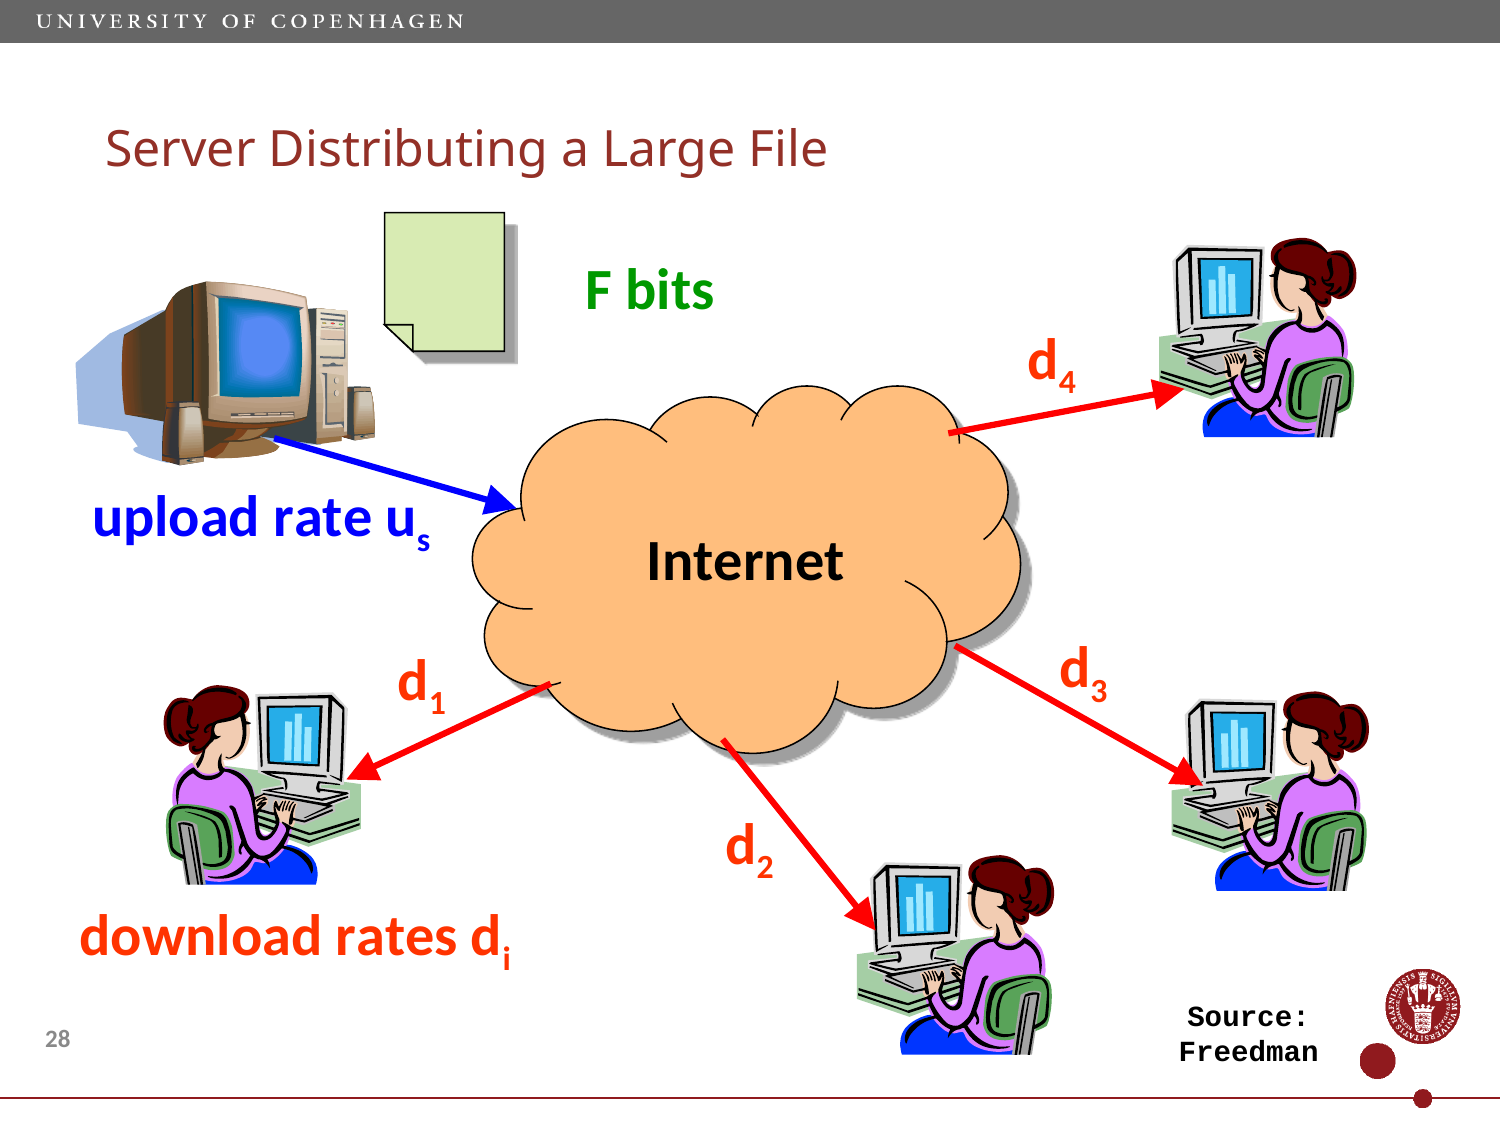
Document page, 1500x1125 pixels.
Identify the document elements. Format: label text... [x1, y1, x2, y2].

text_box d2 [710, 798, 789, 894]
title Server Distributing a Large File [90, 52, 1441, 240]
text_box <number> [30, 1007, 381, 1068]
text_box Internet [632, 514, 860, 601]
text_box download rates di [64, 889, 526, 985]
text_box d3 [1044, 621, 1123, 718]
picture [1159, 237, 1357, 440]
text_box upload rate us [77, 470, 446, 566]
text_box F bits [570, 243, 730, 330]
text_box [472, 385, 1021, 754]
text_box d1 [382, 634, 461, 730]
picture [0, 854, 1500, 1122]
text_box d4 [1012, 313, 1091, 409]
text_box [384, 212, 505, 352]
picture [75, 281, 375, 466]
picture [1171, 691, 1370, 893]
text_box Source: Freedman [1094, 989, 1402, 1076]
picture [163, 684, 361, 887]
